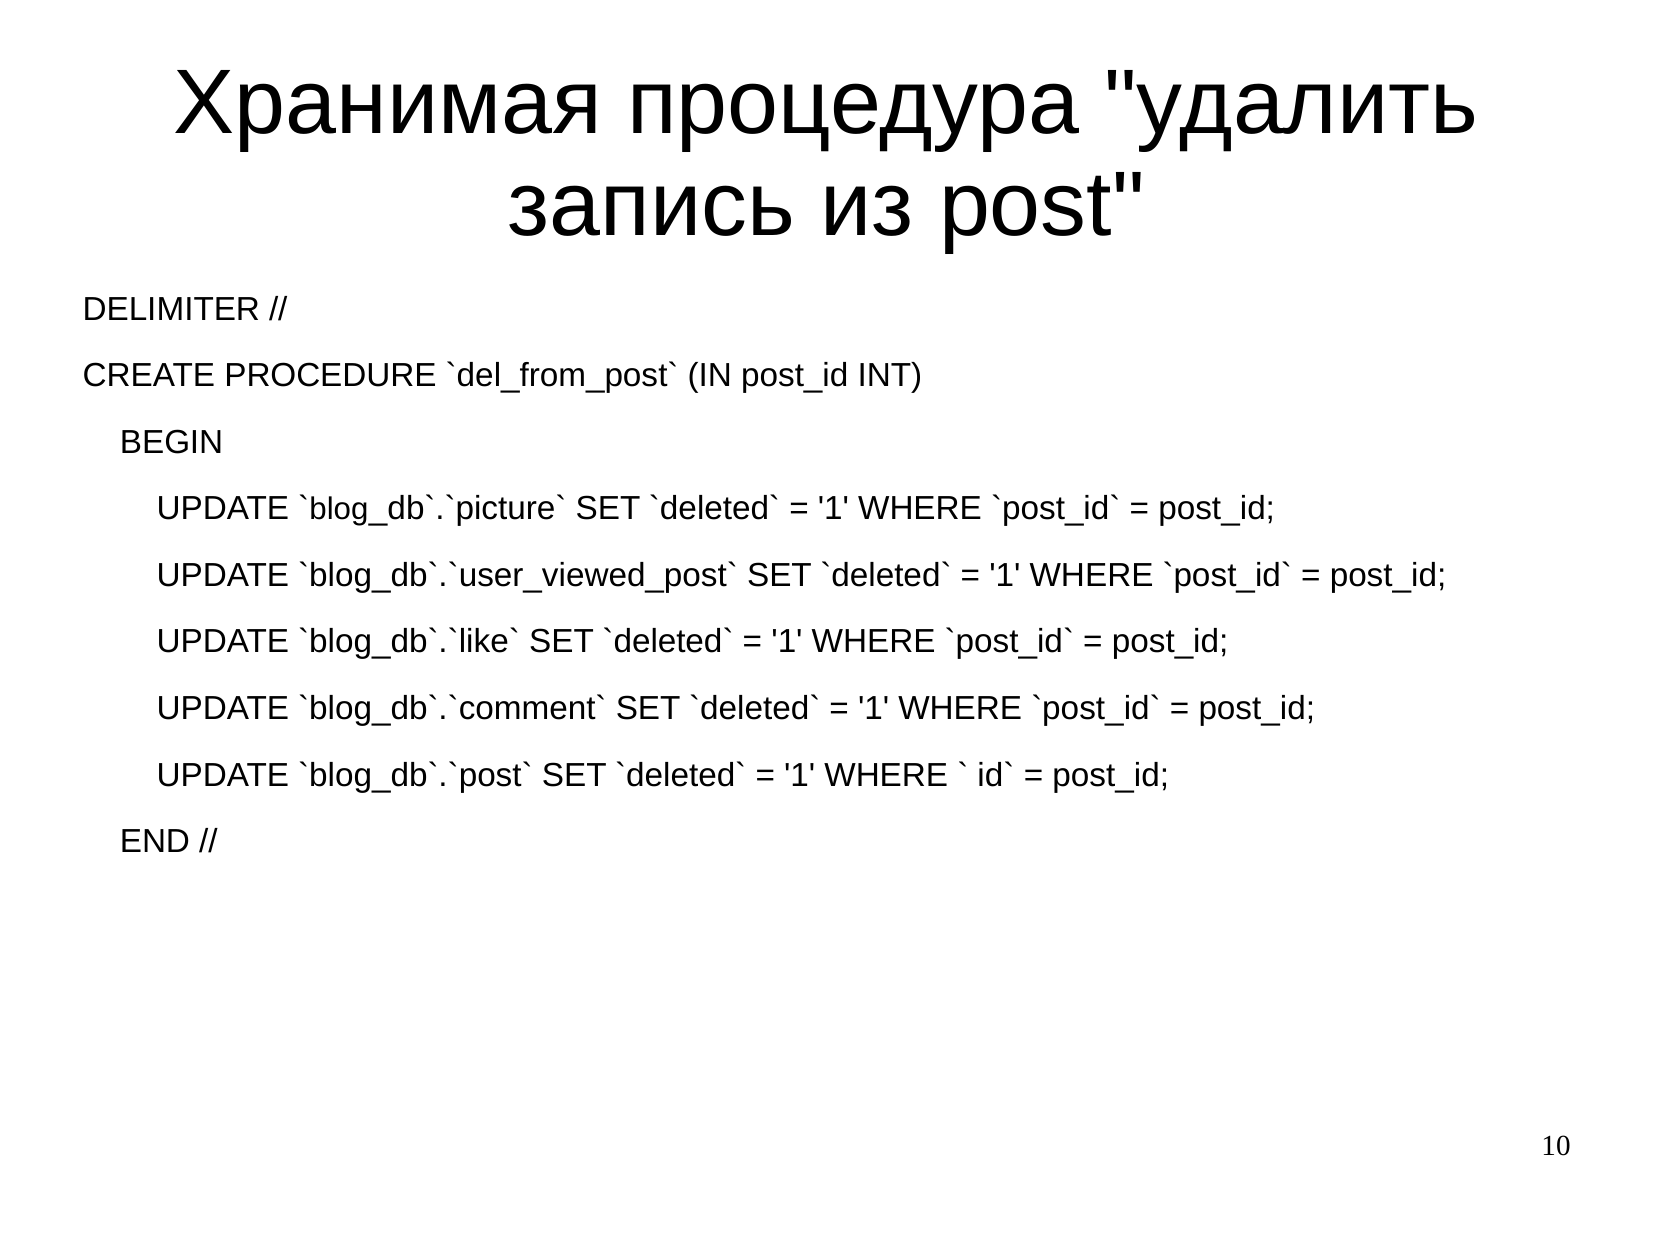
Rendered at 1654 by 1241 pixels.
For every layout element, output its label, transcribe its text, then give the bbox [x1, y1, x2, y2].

list DELIMITER // CREATE PROCEDURE `del_from_post` (IN post_id INT) BEGIN UPDATE `blog_db`.`picture` SET `deleted` = '1' WHERE `post_id` = post_id; UPDATE `blog_db`.`user_viewed_post` SET `deleted` = '1' WHERE `post_id` = post_id; UPDATE `blog_db`.`like` SET `deleted` = '1' WHERE `post_id` = post_id; UPDATE `blog_db`.`comment` SET `deleted` = '1' WHERE `post_id` = post_id; UPDATE `blog_db`.`post` SET `deleted` = '1' WHERE ` id` = post_id; END // [82, 290, 1571, 1010]
title Хранимая процедура "удалить запись из post" [82, 49, 1571, 257]
